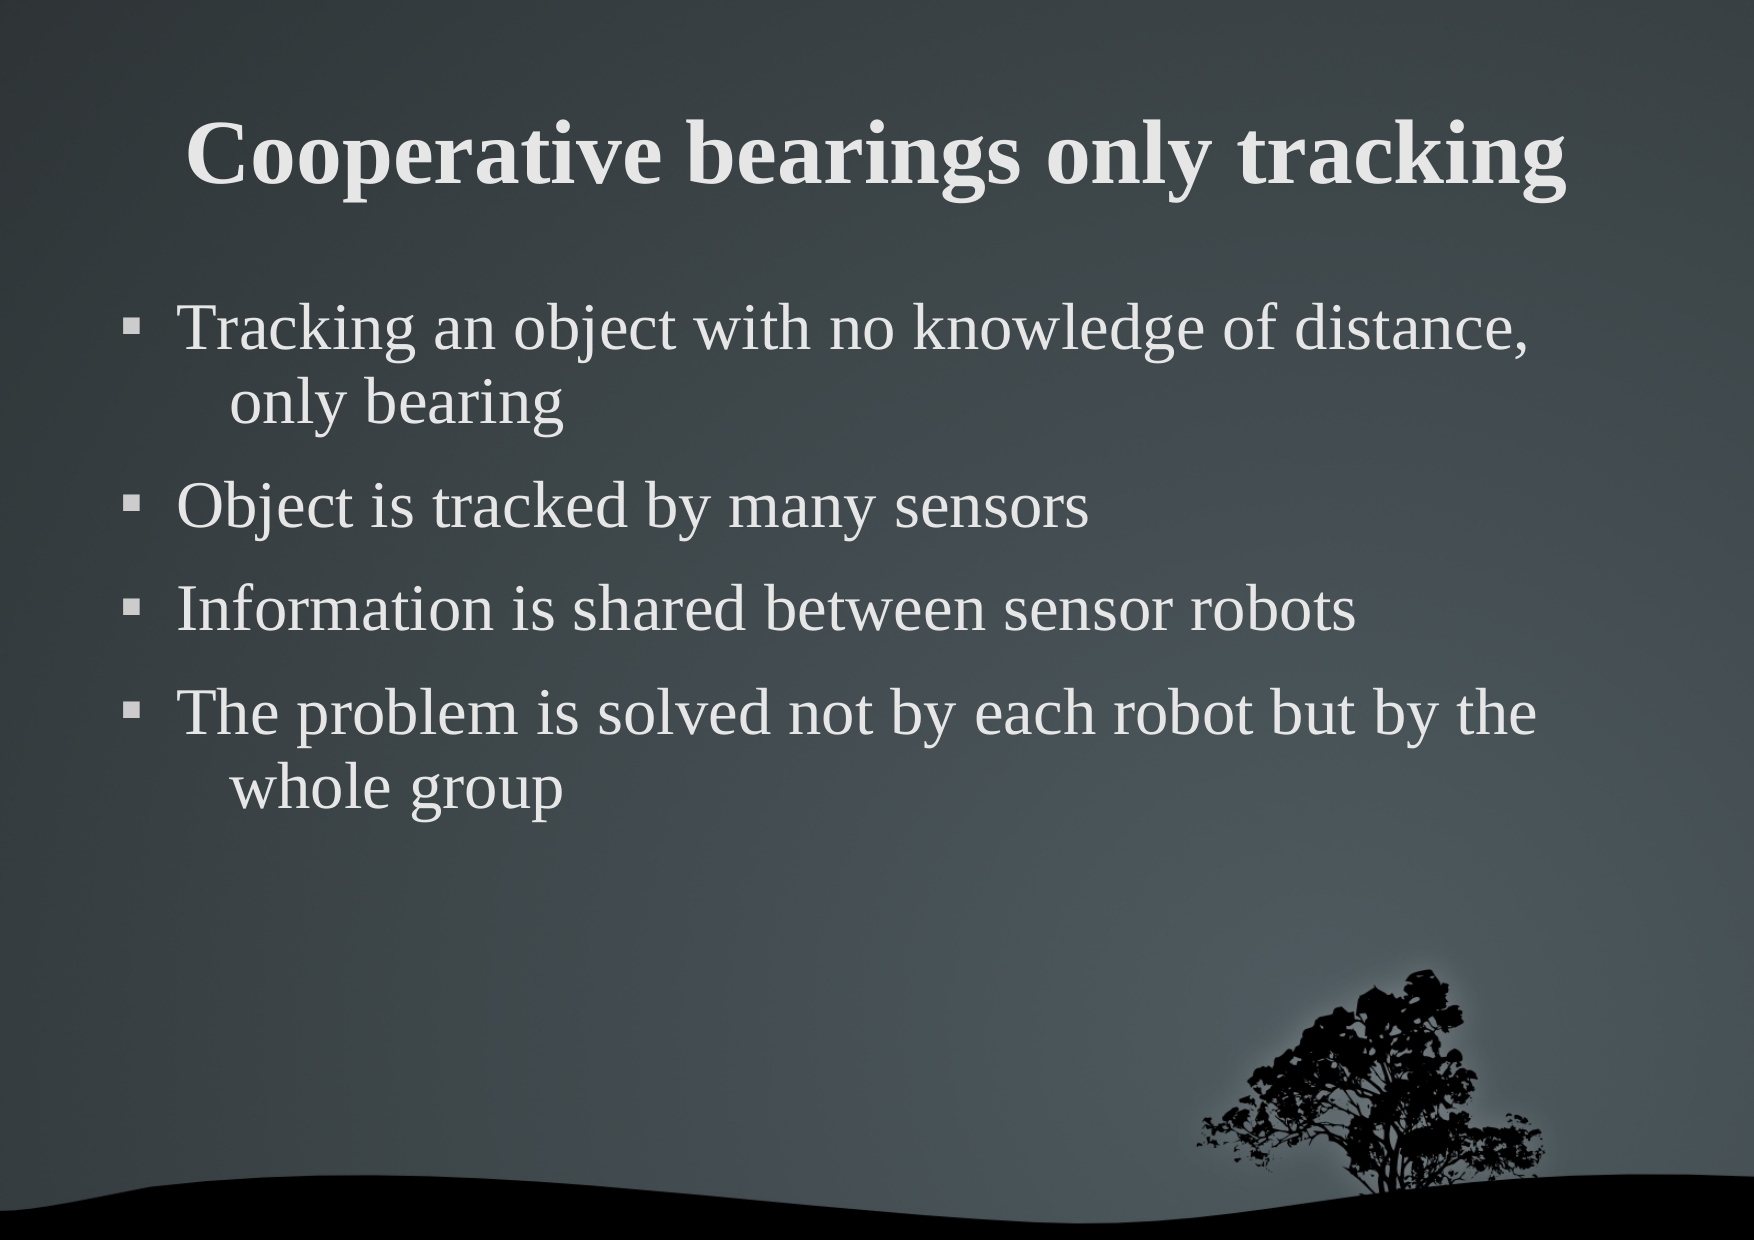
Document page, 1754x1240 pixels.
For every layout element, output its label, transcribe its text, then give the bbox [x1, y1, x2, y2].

picture [0, 0, 1754, 1240]
title Cooperative bearings only tracking [87, 49, 1667, 257]
list Tracking an object with no knowledge of distance, only bearing Object is tracked by many sensors Information is shared between sensor robots The problem is solved not by each robot but by the whole group [87, 290, 1667, 1109]
